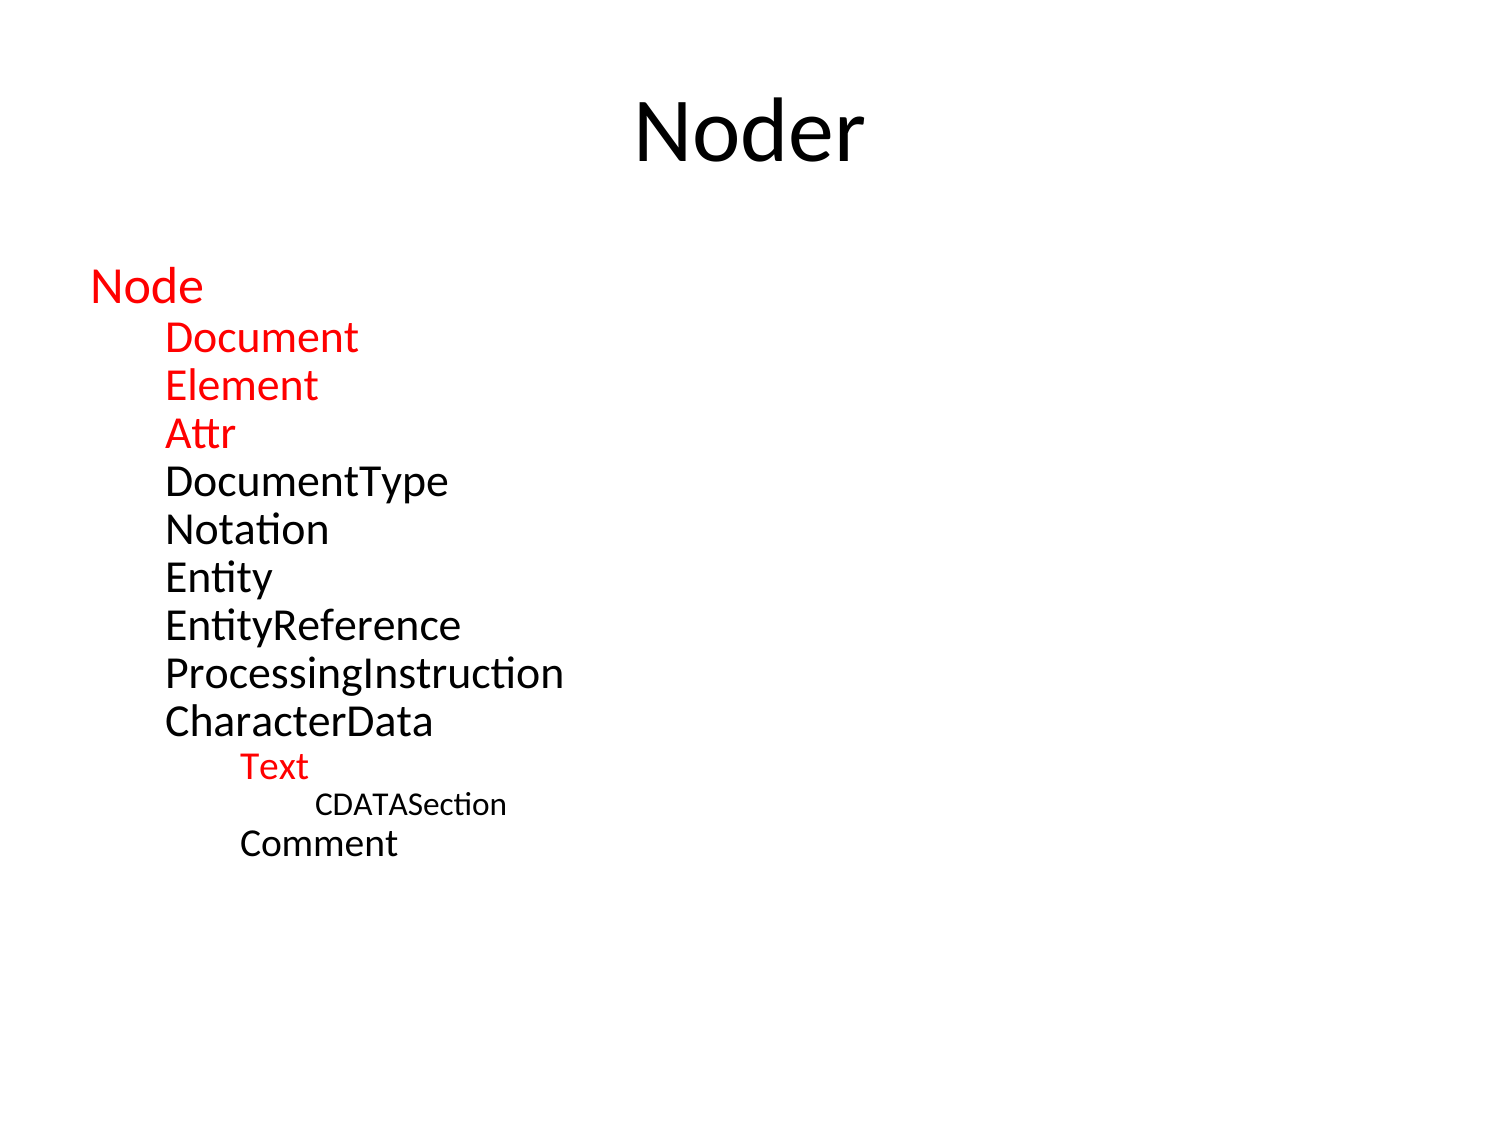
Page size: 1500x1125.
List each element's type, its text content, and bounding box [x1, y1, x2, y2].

list Node Document Element Attr DocumentType Notation Entity EntityReference ProcessingInstruction CharacterData Text CDATASection Comment [74, 262, 680, 1006]
title Noder [75, 45, 1426, 233]
